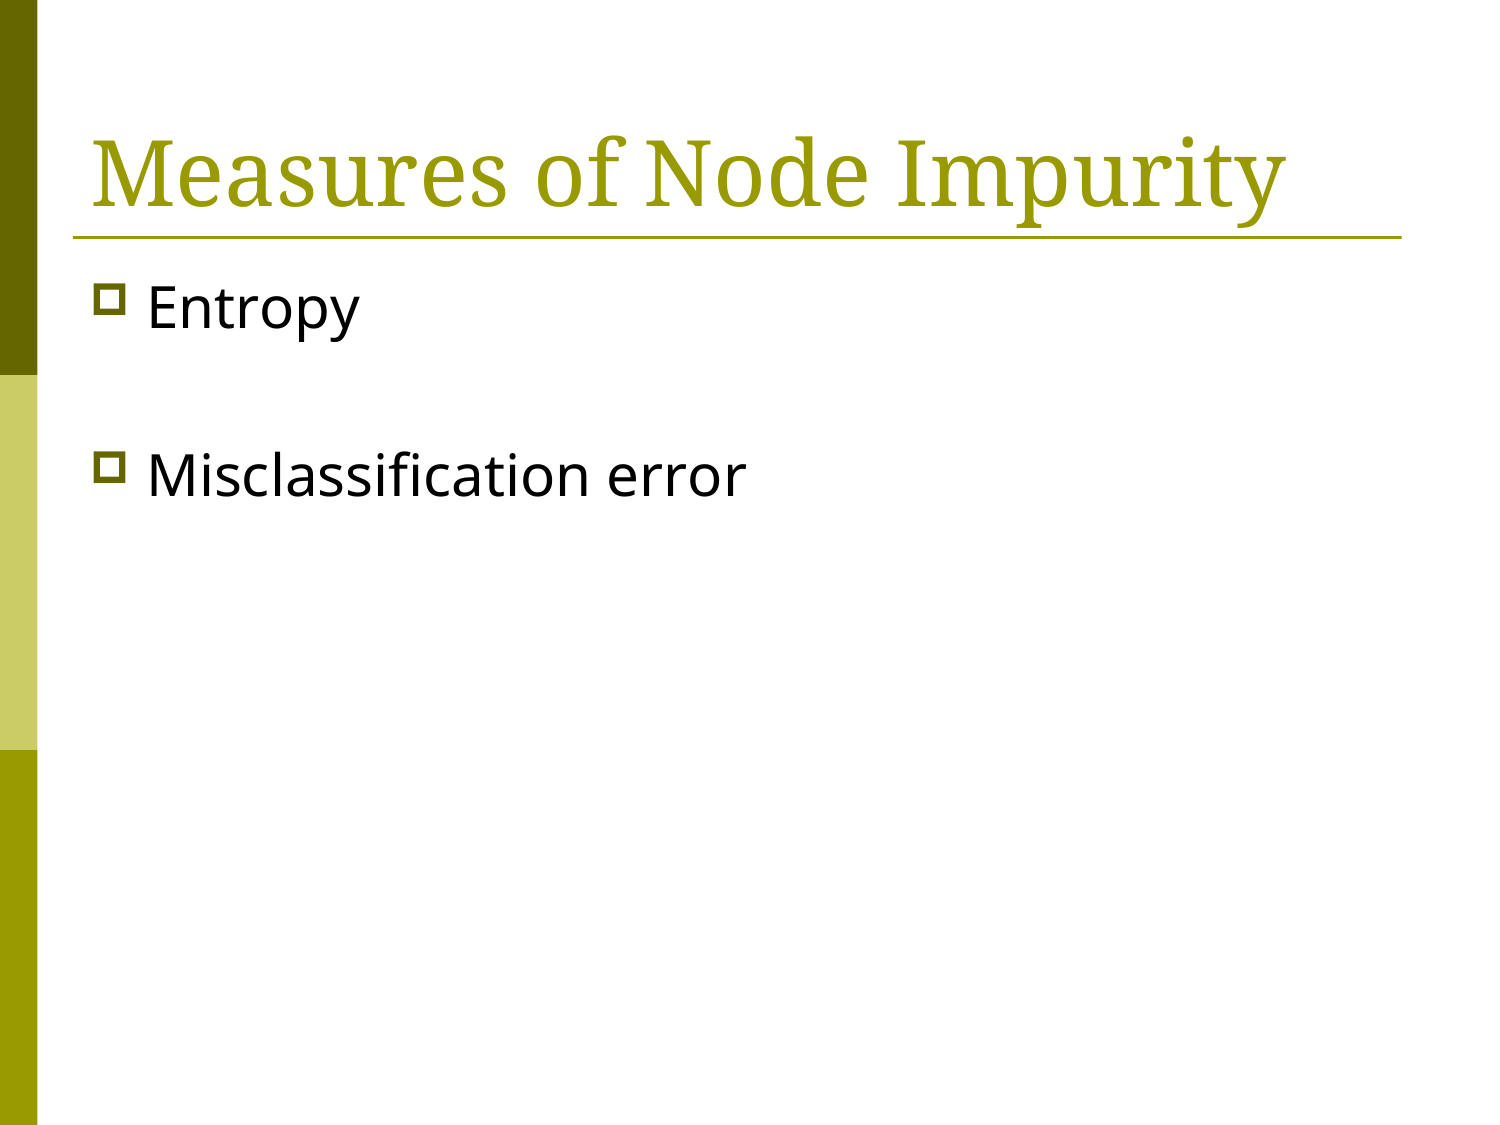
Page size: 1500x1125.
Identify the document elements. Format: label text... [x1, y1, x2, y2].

list Entropy Misclassification error [75, 262, 1426, 1006]
title Measures of Node Impurity [75, 45, 1426, 233]
